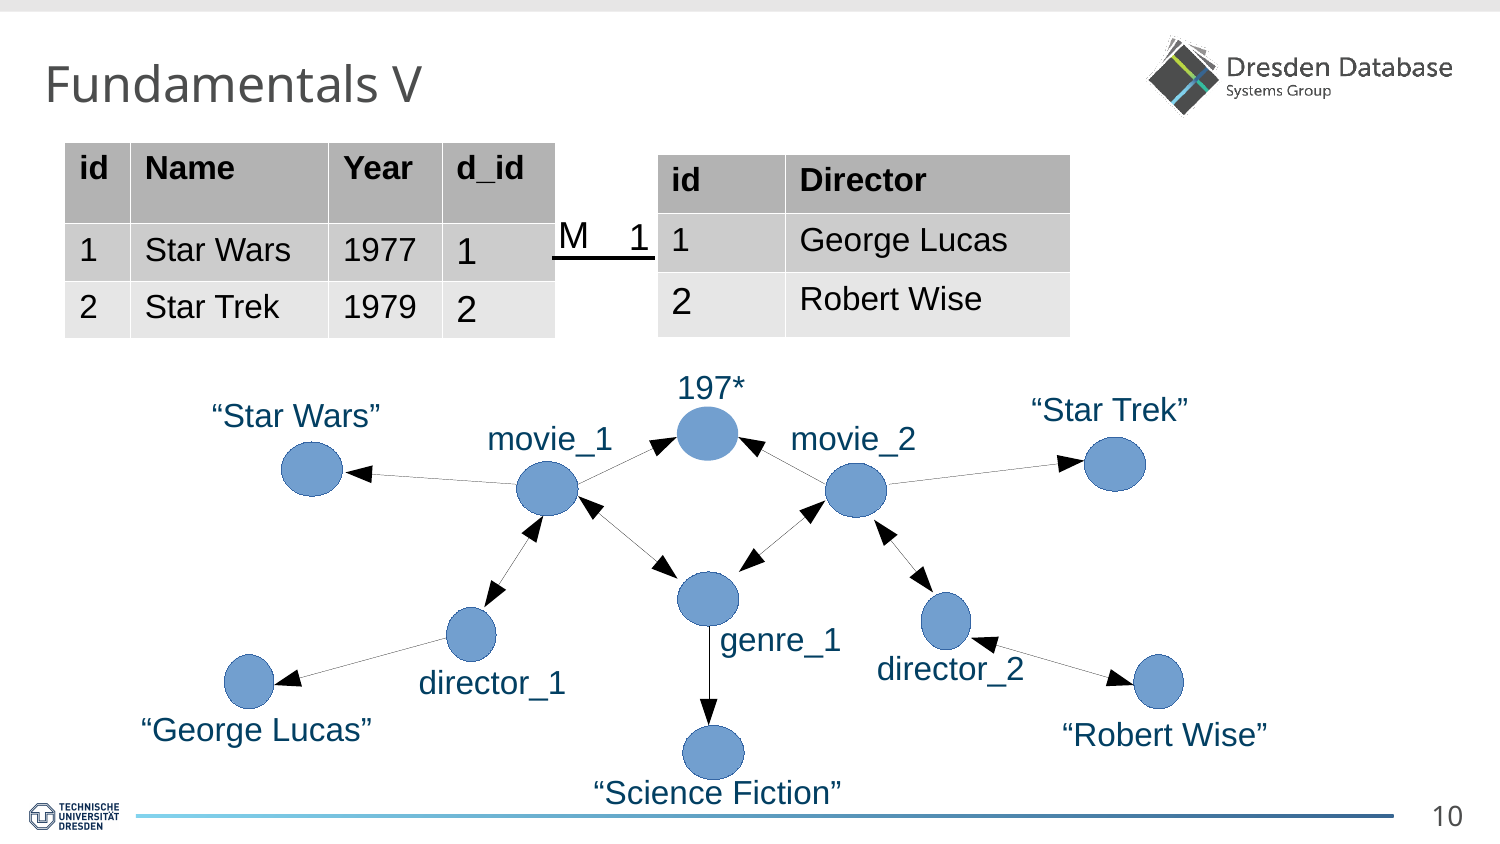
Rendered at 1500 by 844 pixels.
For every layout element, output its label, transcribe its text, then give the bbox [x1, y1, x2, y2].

text_box 197* [662, 361, 884, 461]
table_cell 1977 [329, 224, 442, 281]
table_header d_id [443, 143, 555, 223]
title Fundamentals V [29, 47, 1093, 118]
table_header Name [131, 143, 328, 223]
table_cell Robert Wise [786, 273, 1070, 337]
table_cell Star Wars [131, 224, 328, 281]
table_cell 1979 [329, 282, 442, 338]
text_box “Star Wars” [197, 389, 426, 489]
text_box [828, 501, 885, 518]
table_cell 1 [443, 224, 555, 281]
text_box “Science Fiction” [578, 767, 914, 844]
table_cell George Lucas [786, 214, 1070, 272]
text_box director_1 [403, 657, 680, 756]
text_box movie_1 [472, 413, 677, 513]
text_box [1137, 654, 1184, 708]
text_box [682, 725, 745, 780]
table_header Director [786, 155, 1070, 213]
text_box [677, 571, 739, 626]
table_cell Star Trek [131, 282, 328, 338]
table_cell 2 [65, 282, 130, 338]
table_cell 2 [658, 273, 785, 337]
text_box [446, 607, 497, 657]
table_header id [658, 155, 785, 213]
text_box [1084, 437, 1146, 492]
table_cell 1 [658, 214, 785, 272]
picture [29, 803, 119, 830]
text_box [224, 654, 274, 709]
text_box [281, 441, 343, 497]
table_cell 1 [65, 224, 130, 281]
text_box “Star Trek” [1016, 384, 1276, 567]
text_box director_2 [862, 642, 1138, 695]
text_box M [543, 207, 598, 264]
text_box “Robert Wise” [1047, 708, 1323, 808]
picture [1145, 35, 1453, 118]
text_box movie_2 [775, 413, 981, 501]
table_cell 2 [443, 282, 555, 338]
table_header id [65, 143, 130, 223]
table_header Year [329, 143, 442, 223]
text_box genre_1 [705, 614, 910, 713]
text_box 1 [614, 208, 650, 302]
text_box [921, 592, 971, 642]
text_box “George Lucas” [126, 704, 402, 804]
